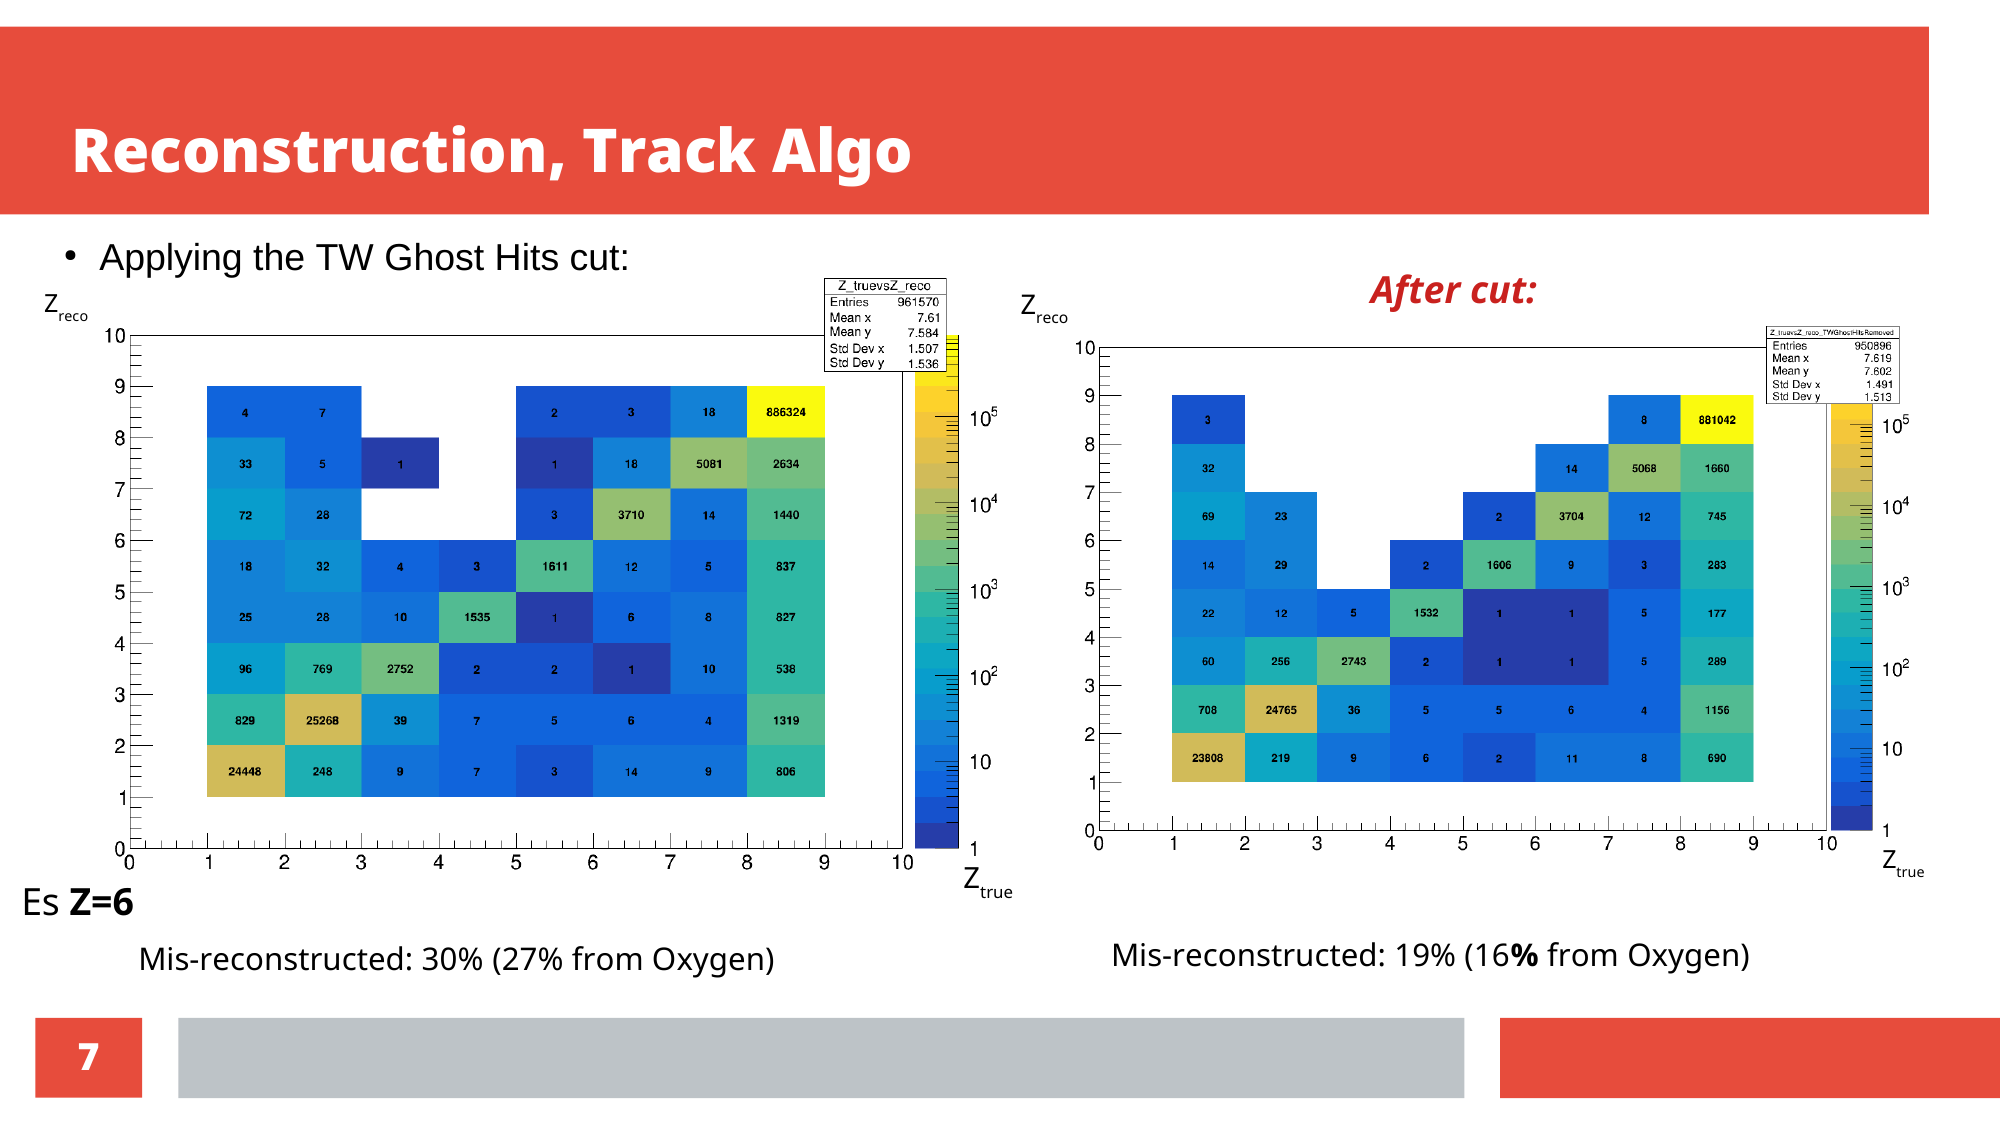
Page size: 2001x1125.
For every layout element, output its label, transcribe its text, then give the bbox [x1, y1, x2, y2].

text_box Applying the TW Ghost Hits cut: [49, 182, 1929, 331]
text_box Ztrue [1867, 836, 1960, 899]
text_box Mis-reconstructed: 19% (16% from Oxygen) [1096, 929, 1829, 982]
picture [1046, 331, 1913, 871]
text_box Zreco [1005, 279, 1109, 372]
text_box Ztrue [948, 852, 1041, 931]
title Reconstruction, Track Algo [71, 53, 1929, 182]
text_box Zreco [29, 280, 133, 373]
text_box Mis-reconstructed: 30% (27% from Oxygen) [123, 934, 852, 986]
picture [46, 331, 997, 888]
text_box Es Z=6 [6, 872, 222, 976]
text_box After cut: [1356, 261, 1624, 320]
